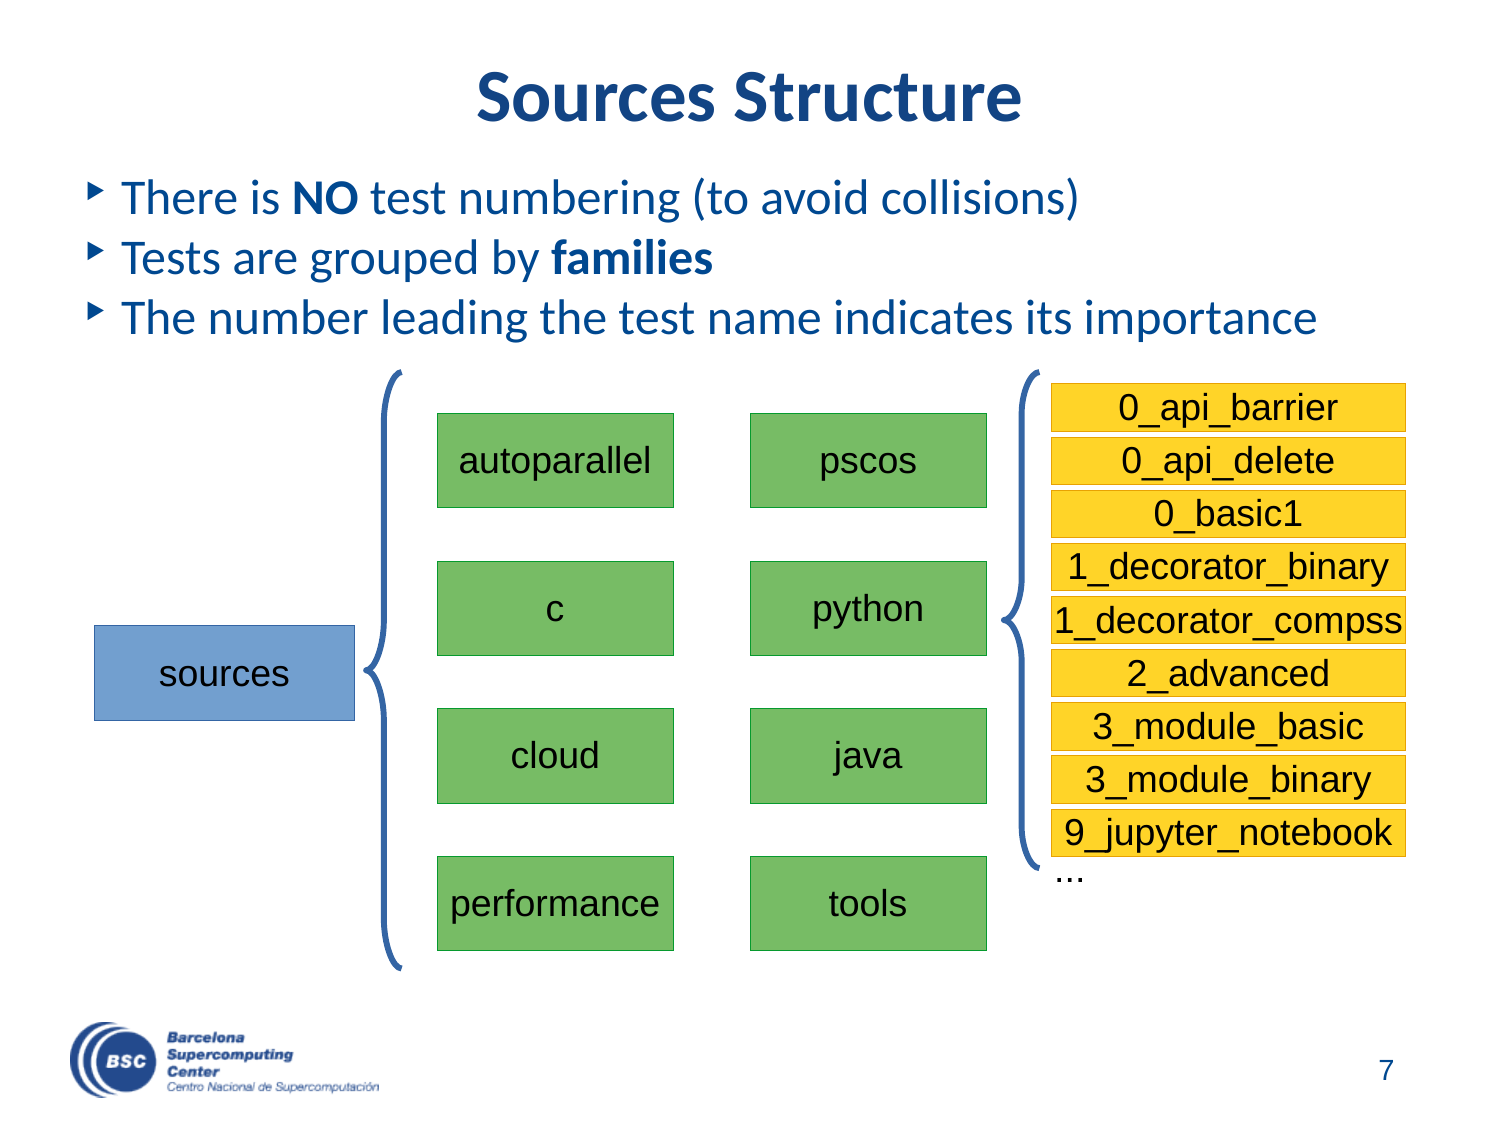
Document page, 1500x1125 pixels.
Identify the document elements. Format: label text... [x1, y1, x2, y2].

text_box 1_decorator_binary [1051, 543, 1406, 591]
text_box 0_api_delete [1051, 437, 1406, 485]
text_box 3_module_binary [1051, 755, 1406, 804]
text_box There is NO test numbering (to avoid collisions) Tests are grouped by families The number leading the test name indicates its importance [70, 112, 1394, 352]
text_box <number> [1363, 1046, 1500, 1094]
text_box c [437, 561, 674, 656]
text_box cloud [437, 708, 674, 804]
text_box pscos [750, 413, 987, 508]
text_box Sources Structure [0, 39, 1500, 154]
text_box python [750, 561, 987, 656]
text_box 0_api_barrier [1051, 383, 1406, 432]
text_box 0_basic1 [1051, 490, 1406, 538]
text_box sources [94, 625, 355, 721]
text_box ... [1039, 840, 1205, 898]
picture [70, 1022, 379, 1098]
text_box 9_jupyter_notebook [1051, 809, 1406, 857]
text_box 3_module_basic [1051, 702, 1406, 751]
text_box autoparallel [437, 413, 674, 508]
text_box tools [750, 856, 987, 951]
text_box java [750, 708, 987, 804]
text_box performance [437, 856, 674, 951]
text_box 1_decorator_compss [1051, 596, 1406, 644]
text_box 2_advanced [1051, 649, 1406, 697]
